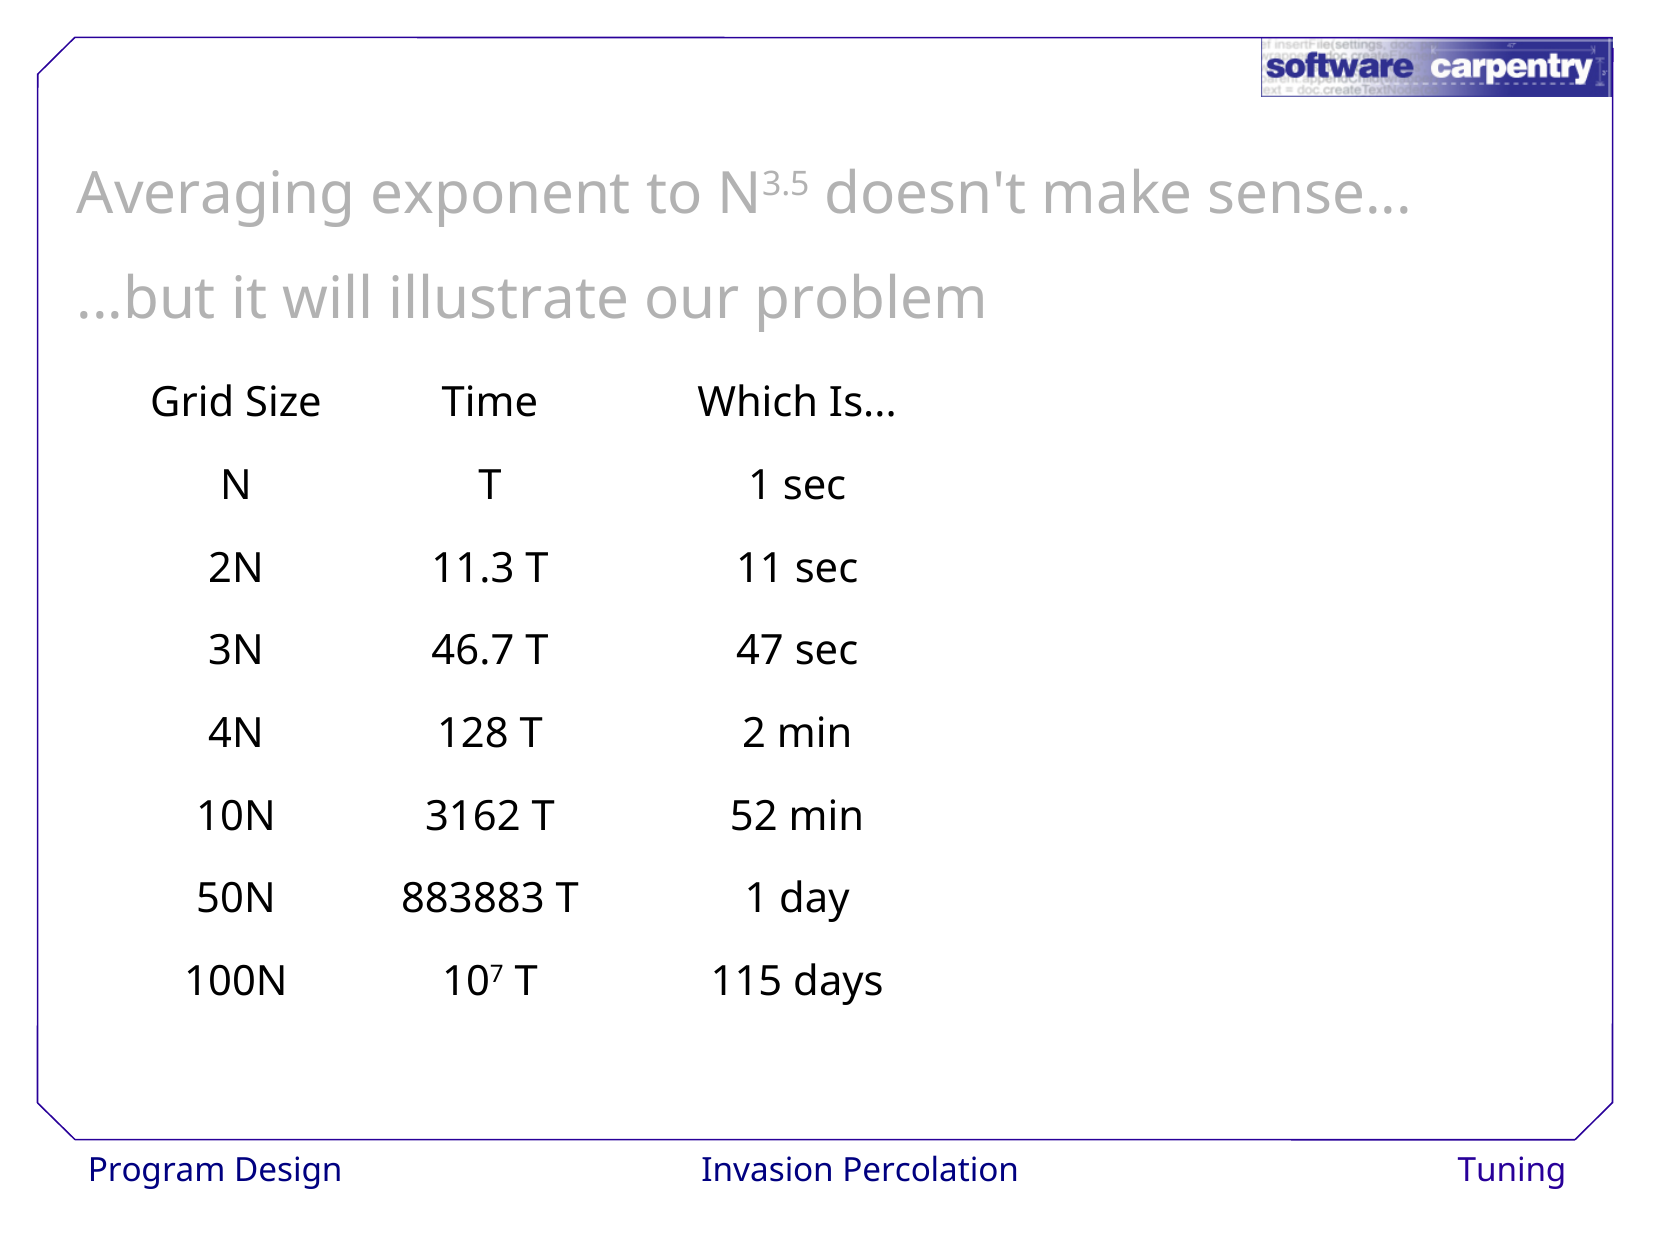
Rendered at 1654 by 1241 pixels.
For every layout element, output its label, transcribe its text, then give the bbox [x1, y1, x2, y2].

table_cell 100N [118, 950, 354, 1033]
table_header Grid Size [118, 372, 354, 454]
table_cell 115 days [626, 950, 969, 1033]
table_cell 4N [118, 703, 354, 785]
table_cell 2 min [626, 703, 969, 785]
table_cell N [118, 454, 354, 537]
table_cell 128 T [354, 703, 626, 785]
table_cell 1 sec [626, 454, 969, 537]
table_cell 1 day [626, 868, 969, 950]
table_cell 107 T [354, 950, 626, 1033]
text_box Averaging exponent to N3.5 doesn't make sense... ...but it will illustrate our problem [62, 112, 1577, 338]
table_cell 883883 T [354, 868, 626, 950]
table_cell 47 sec [626, 620, 969, 703]
picture [1261, 39, 1613, 97]
table_cell 52 min [626, 785, 969, 868]
table_header Time [354, 372, 626, 454]
table_cell 46.7 T [354, 620, 626, 703]
table_cell 3162 T [354, 785, 626, 868]
table_cell 10N [118, 785, 354, 868]
table_cell 11 sec [626, 537, 969, 620]
table_cell T [354, 454, 626, 537]
table_cell 2N [118, 537, 354, 620]
table_cell 50N [118, 868, 354, 950]
table_cell 11.3 T [354, 537, 626, 620]
table_cell 3N [118, 620, 354, 703]
table_header Which Is... [626, 372, 969, 454]
